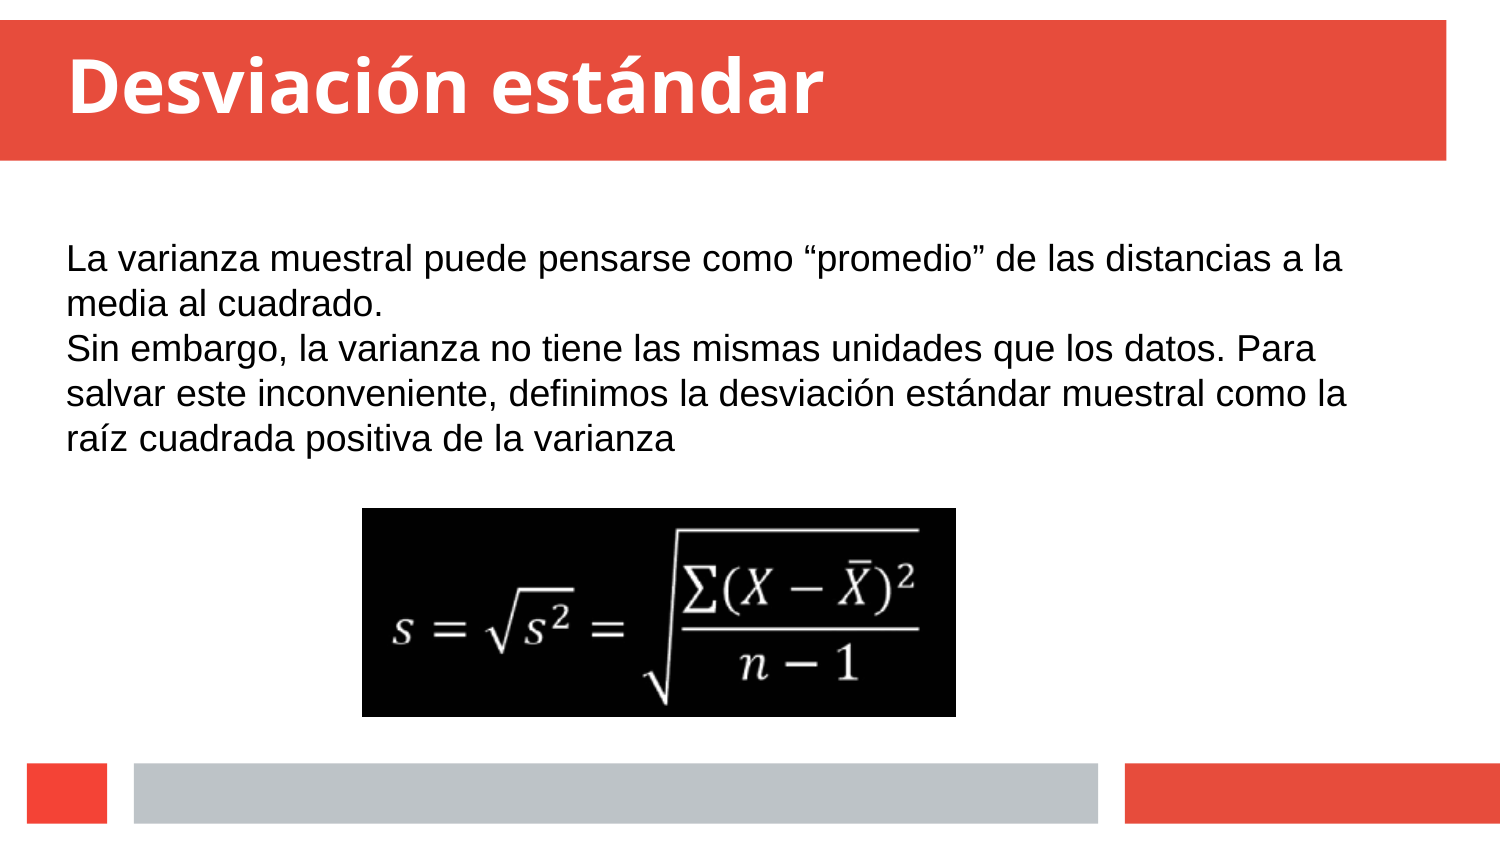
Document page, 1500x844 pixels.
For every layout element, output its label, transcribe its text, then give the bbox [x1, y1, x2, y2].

title Desviación estándar [53, 40, 1447, 141]
subtitle La varianza muestral puede pensarse como “promedio” de las distancias a la media al cuadrado. Sin embargo, la varianza no tiene las mismas unidades que los datos. Para salvar este inconveniente, definimos la desviación estándar muestral como la raíz cuadrada positiva de la varianza [53, 220, 1420, 509]
picture [362, 508, 956, 717]
